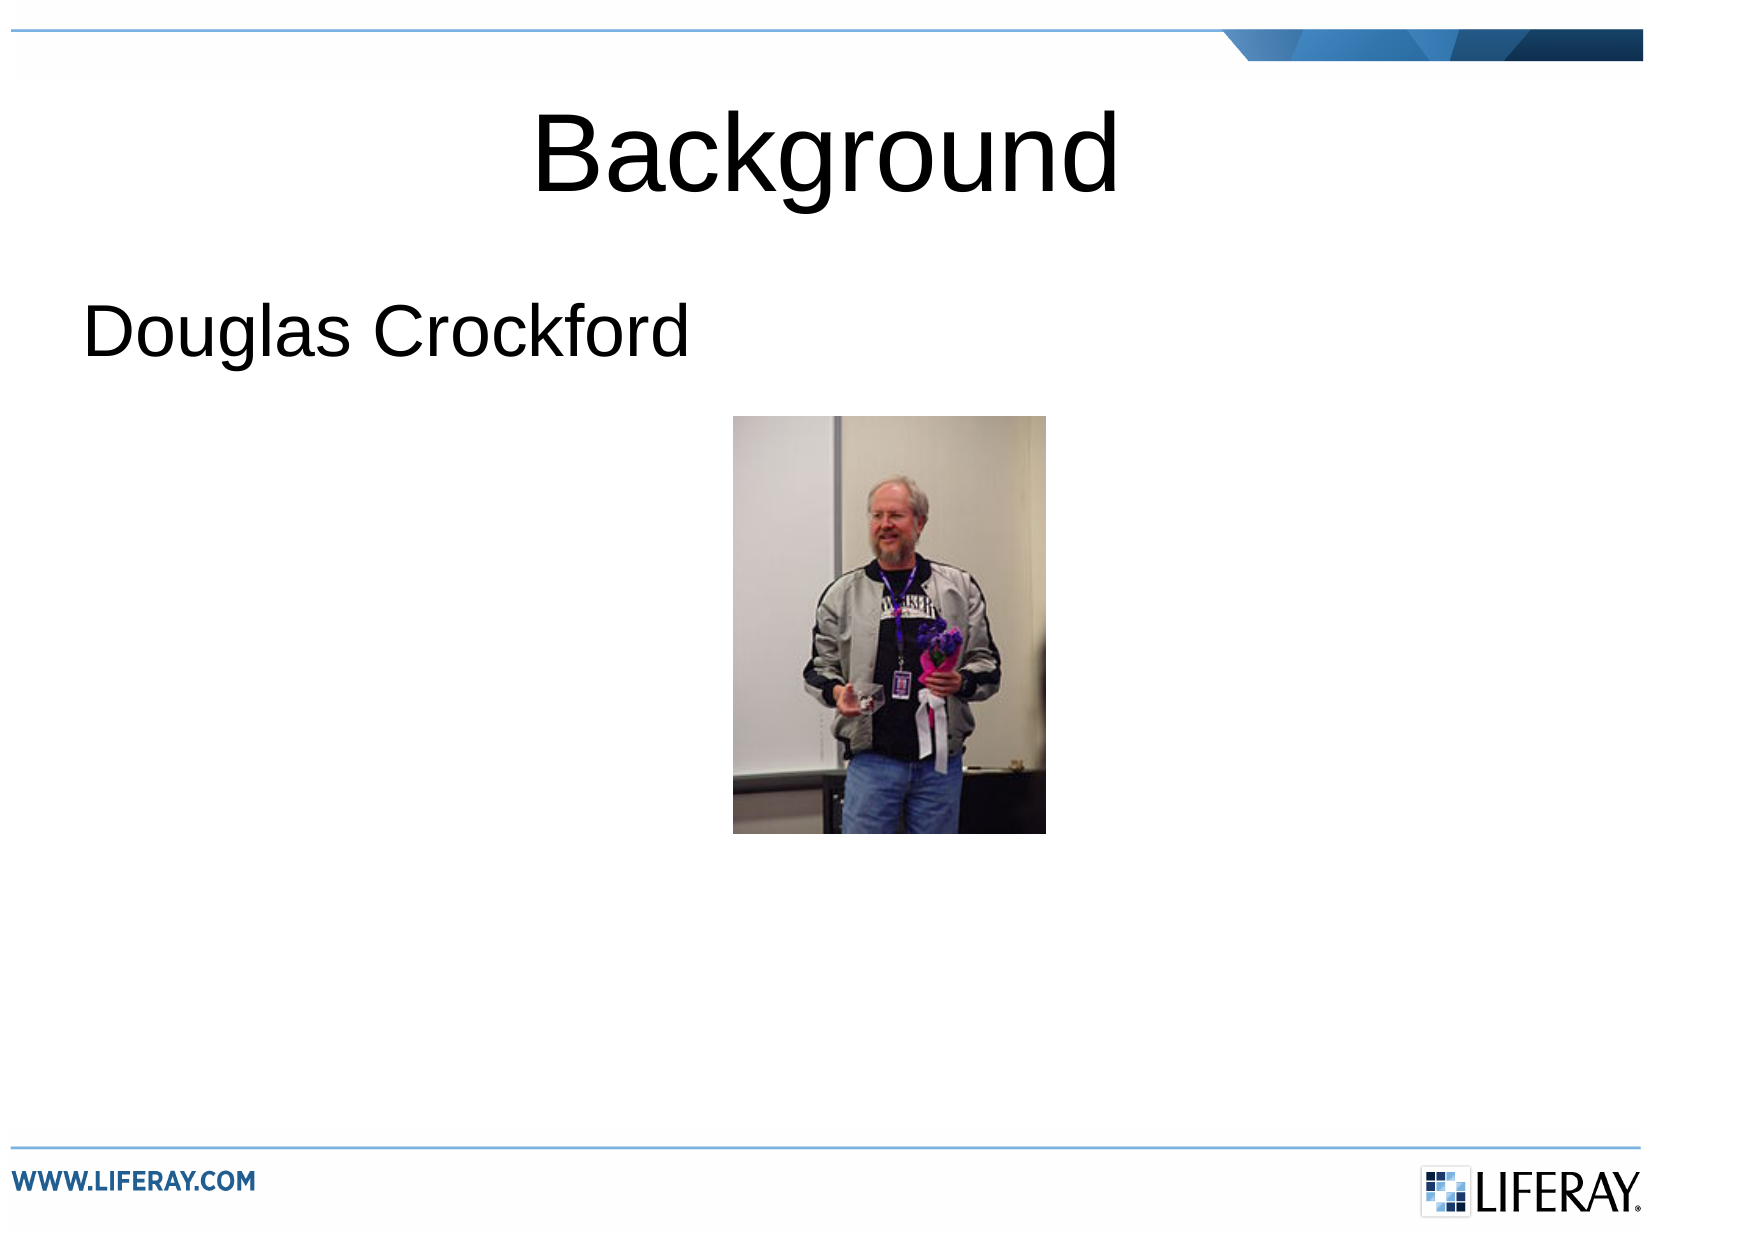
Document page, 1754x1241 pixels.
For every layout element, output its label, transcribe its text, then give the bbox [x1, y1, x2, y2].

title Background [82, 49, 1571, 257]
picture [9, 1124, 1642, 1234]
list Douglas Crockford [82, 290, 1571, 1010]
picture [733, 416, 1046, 834]
picture [11, 0, 1644, 84]
